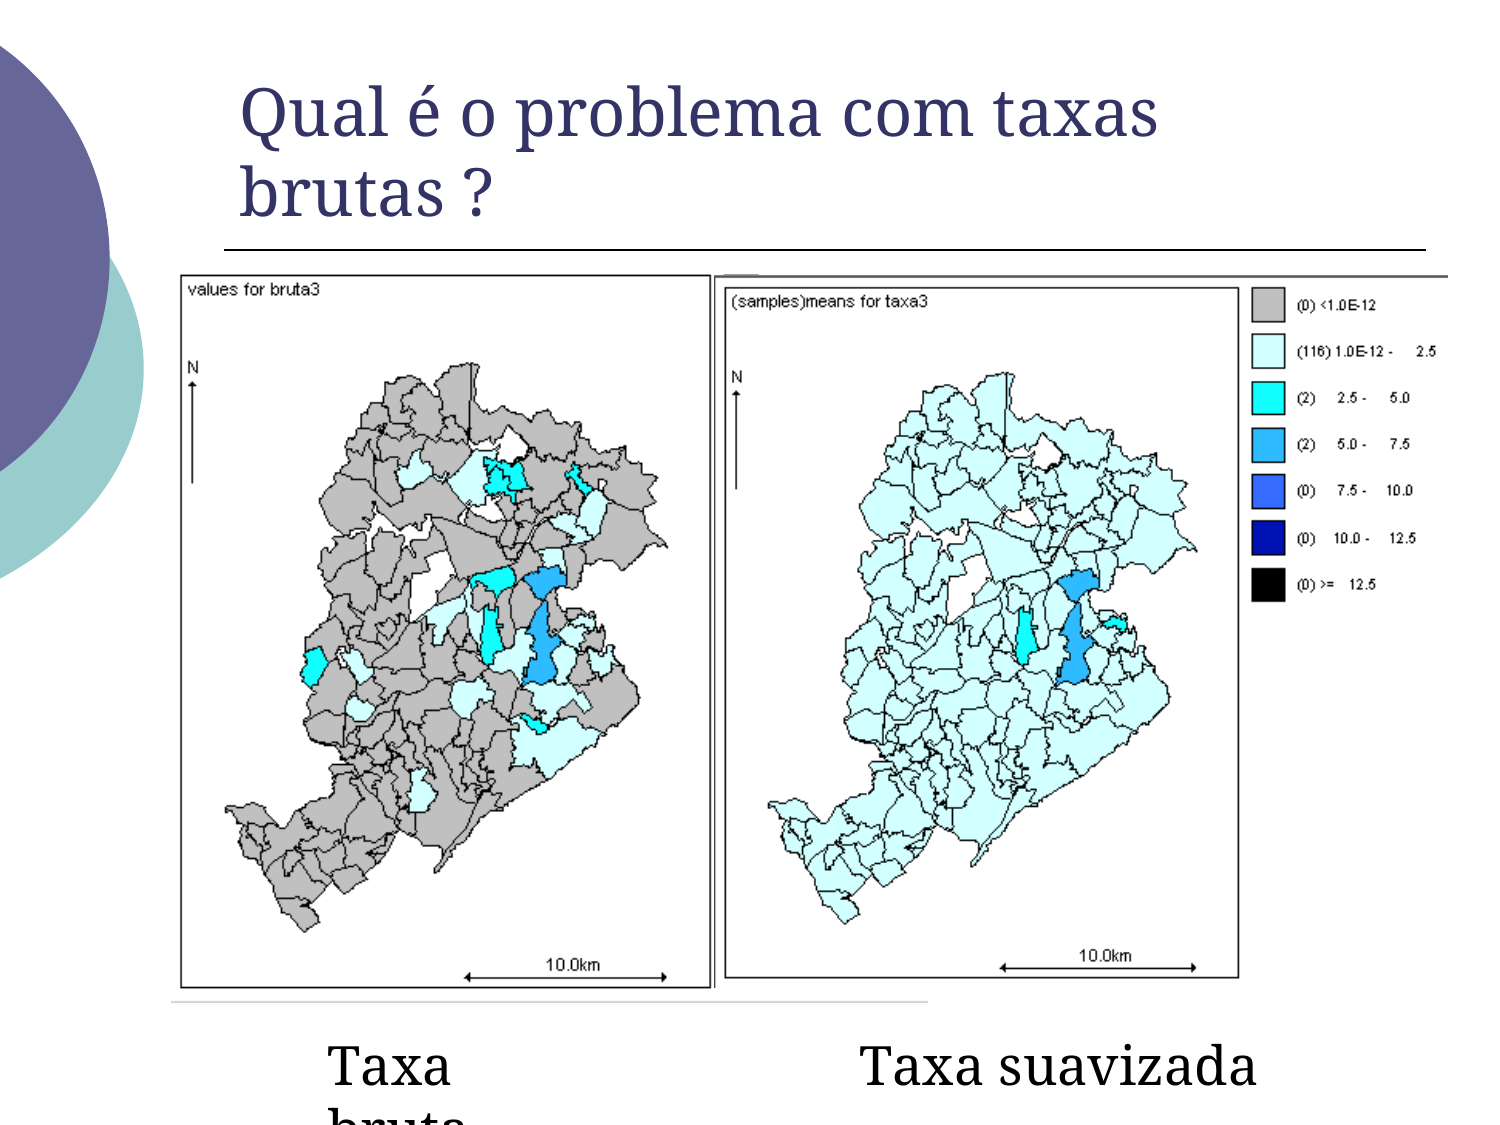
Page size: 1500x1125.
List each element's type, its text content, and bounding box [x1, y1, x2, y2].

text_box Taxa suavizada [844, 1023, 1317, 1104]
text_box Taxa bruta [312, 1023, 609, 1125]
title Qual é o problema com taxas brutas ? [224, 49, 1425, 237]
picture [171, 267, 1448, 1003]
